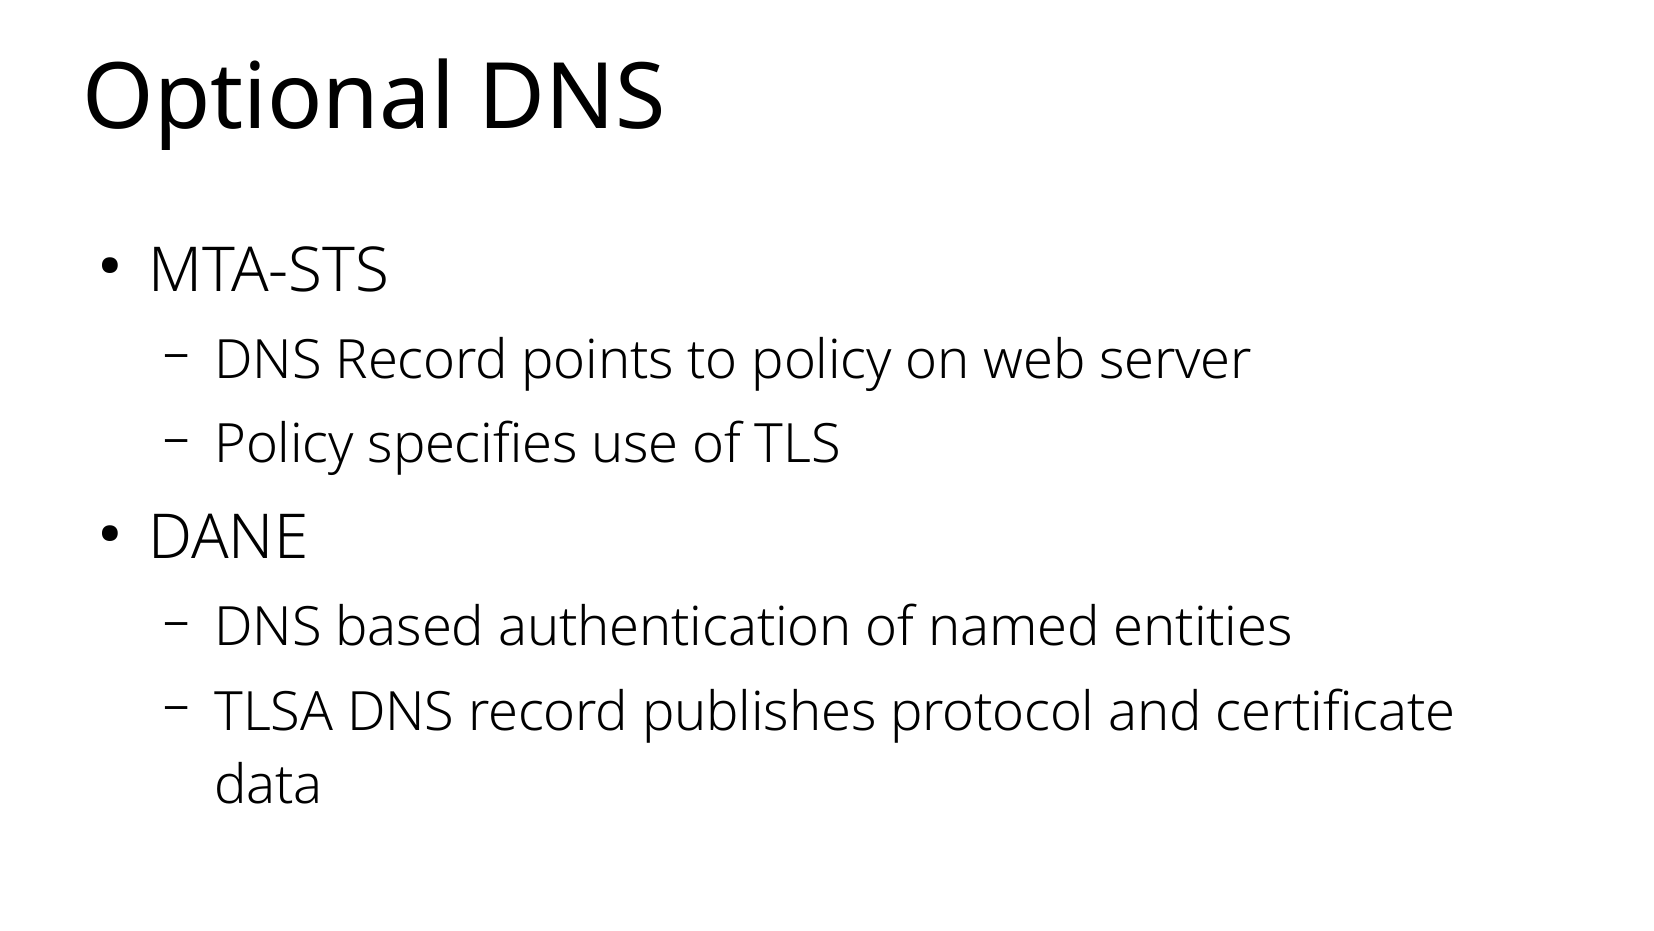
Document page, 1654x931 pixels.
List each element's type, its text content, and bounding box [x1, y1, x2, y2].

title Optional DNS [82, 37, 1571, 150]
list MTA-STS DNS Record points to policy on web server Policy specifies use of TLS DANE DNS based authentication of named entities TLSA DNS record publishes protocol and certificate data [82, 224, 1571, 825]
